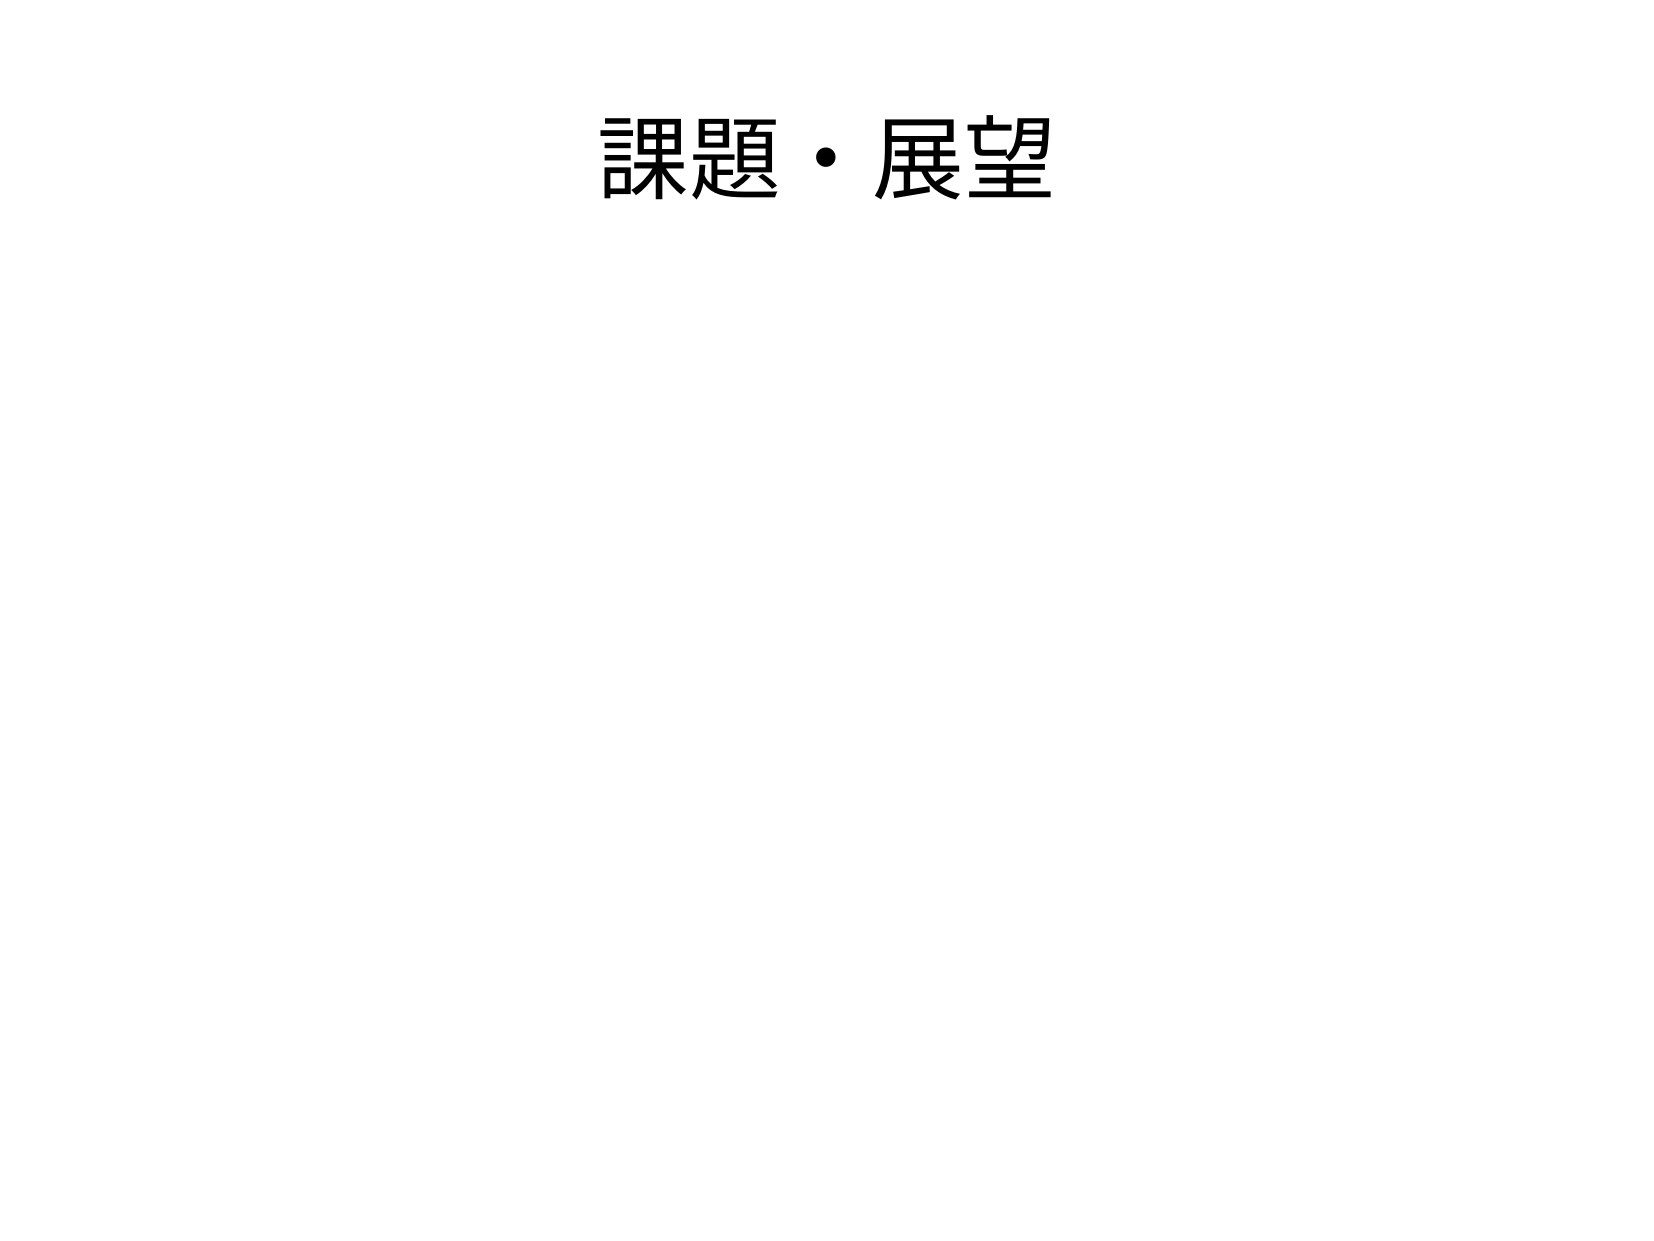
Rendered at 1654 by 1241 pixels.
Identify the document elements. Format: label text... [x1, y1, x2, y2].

title 課題・展望 [82, 49, 1571, 257]
